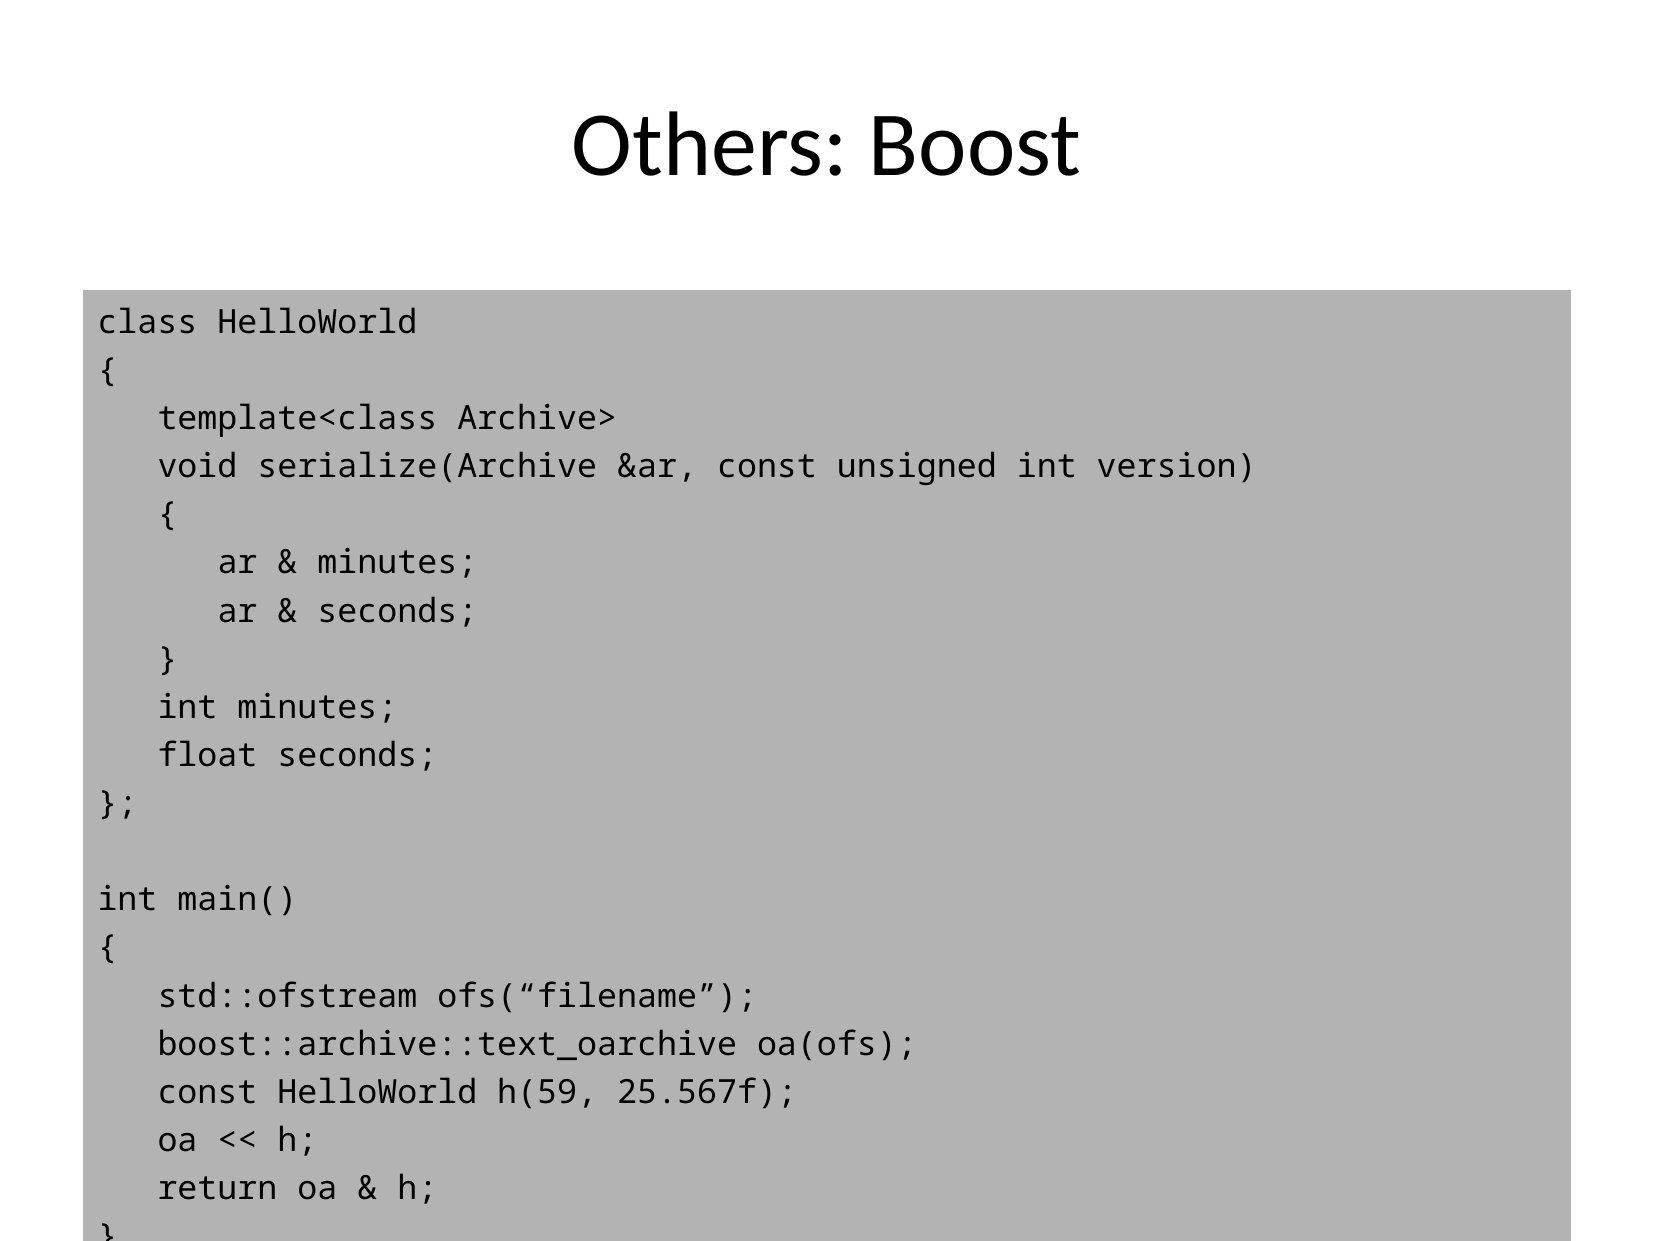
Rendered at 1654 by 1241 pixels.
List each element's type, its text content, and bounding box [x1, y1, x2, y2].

table_header class HelloWorld { template<class Archive> void serialize(Archive &ar, const unsigned int version) { ar & minutes; ar & seconds; } int minutes; float seconds; }; int main() { std::ofstream ofs(“filename”); boost::archive::text_oarchive oa(ofs); const HelloWorld h(59, 25.567f); oa << h; return oa & h; } [83, 290, 1571, 1241]
title Others: Boost [82, 49, 1571, 257]
